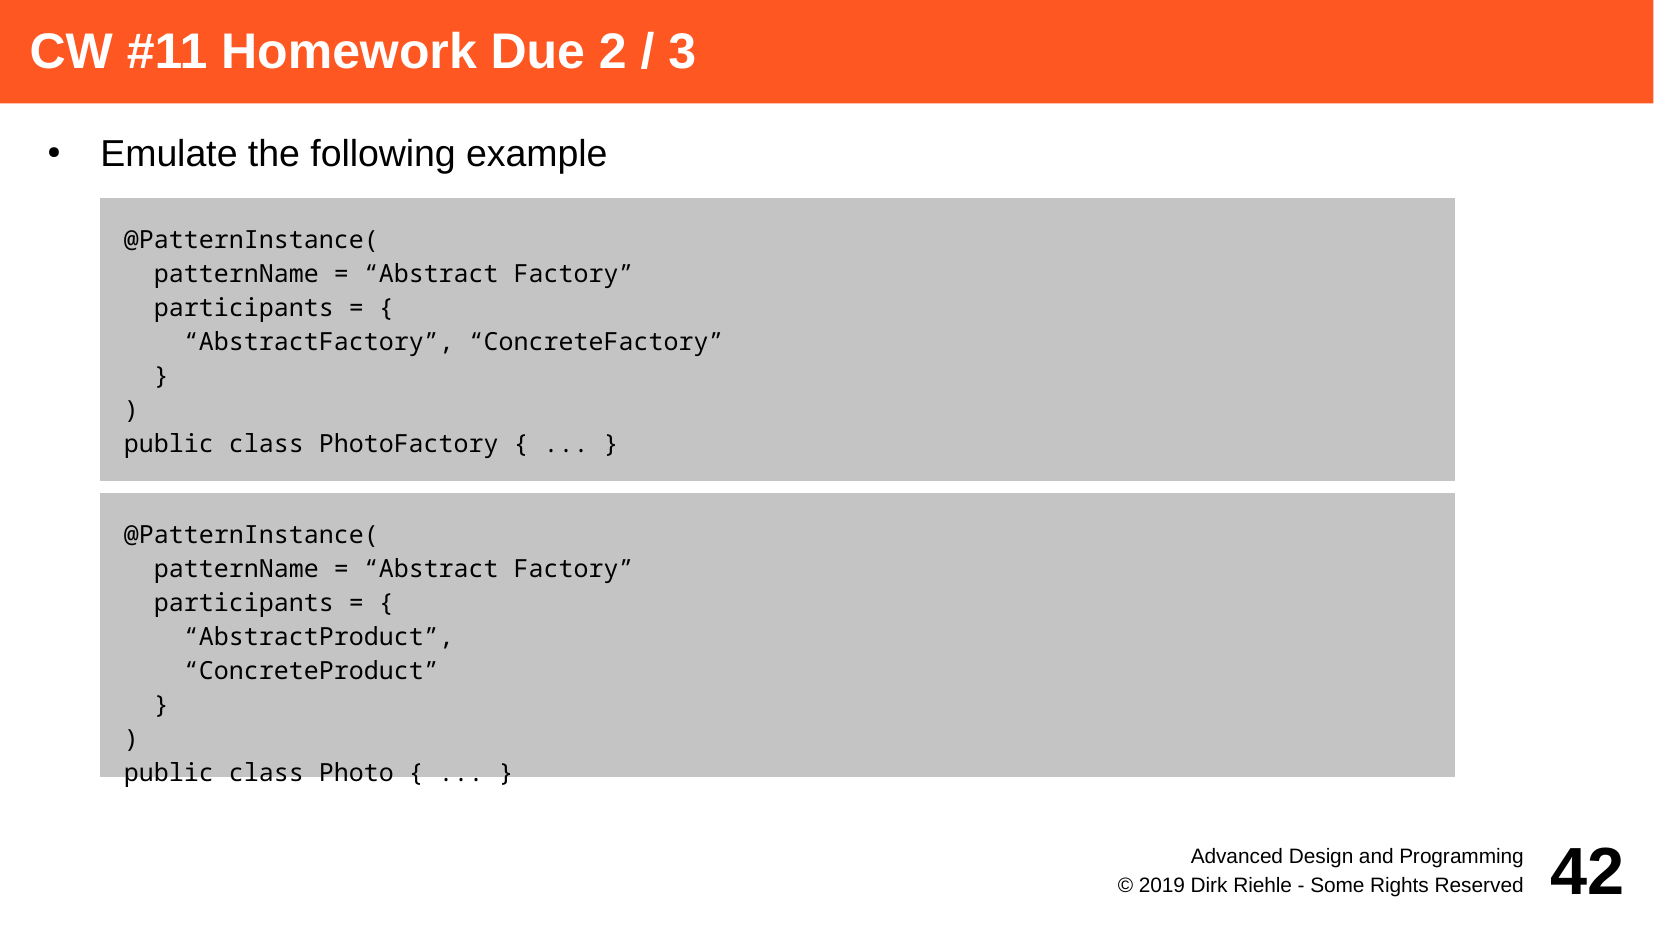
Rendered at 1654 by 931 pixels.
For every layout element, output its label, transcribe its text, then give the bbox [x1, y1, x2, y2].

list @PatternInstance( patternName = “Abstract Factory” participants = { “AbstractFactory”, “ConcreteFactory” } ) public class PhotoFactory { ... } [94, 191, 1462, 481]
list Emulate the following example [29, 132, 1625, 813]
title CW #11 Homework Due 2 / 3 [0, 0, 1654, 104]
list @PatternInstance( patternName = “Abstract Factory” participants = { “AbstractProduct”, “ConcreteProduct” } ) public class Photo { ... } [94, 487, 1462, 783]
